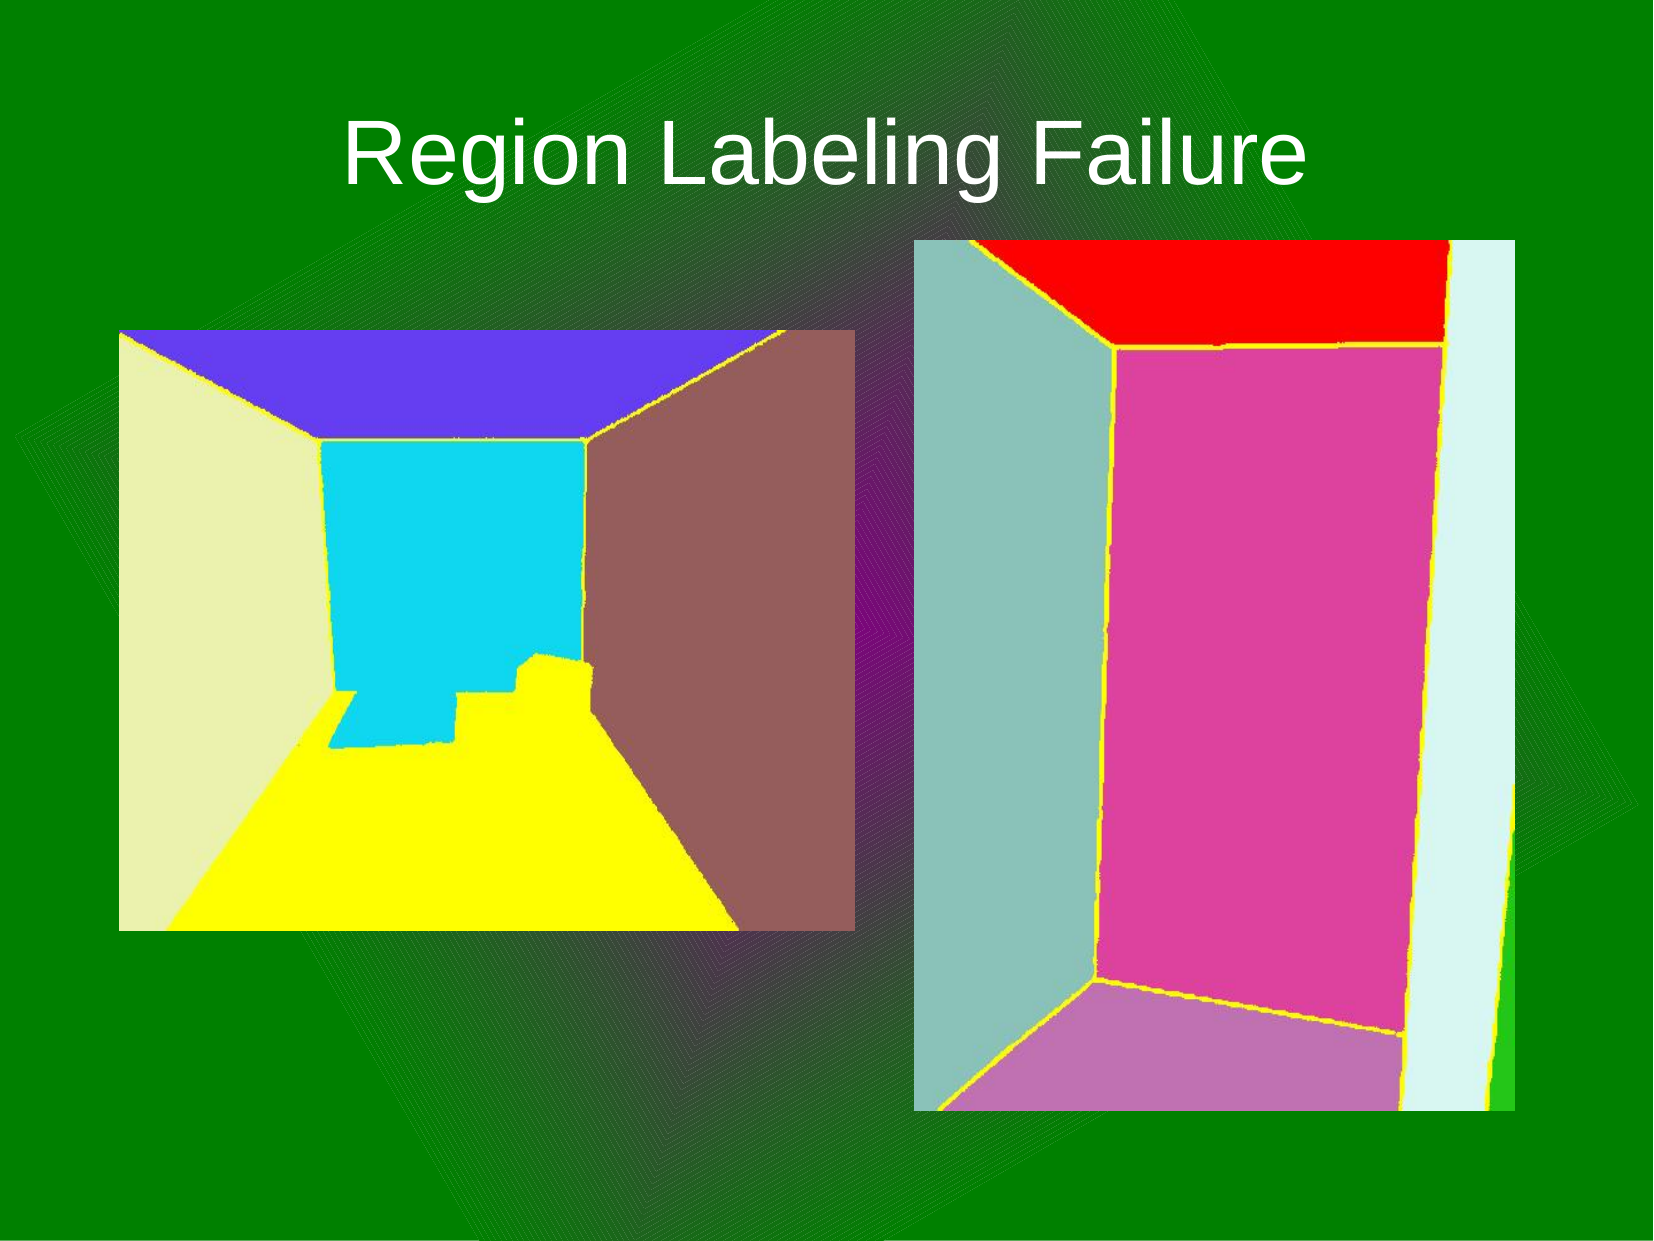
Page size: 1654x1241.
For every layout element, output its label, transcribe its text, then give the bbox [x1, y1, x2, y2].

picture [119, 330, 855, 931]
title Region Labeling Failure [82, 49, 1571, 257]
picture [914, 240, 1515, 1111]
